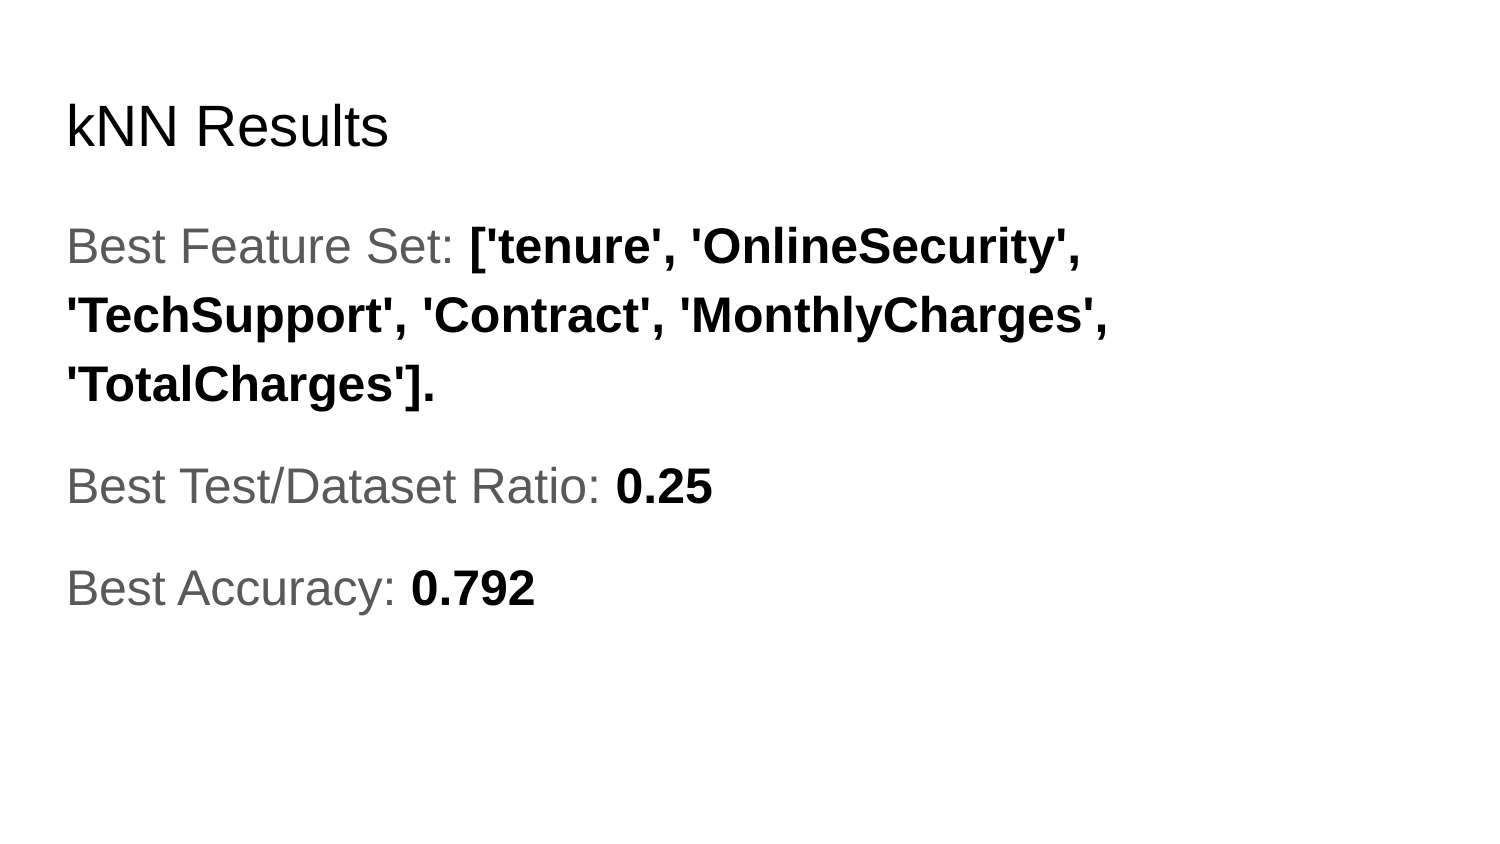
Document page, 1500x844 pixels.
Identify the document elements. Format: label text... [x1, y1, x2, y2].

title kNN Results [51, 72, 1449, 167]
list Best Feature Set: ['tenure', 'OnlineSecurity', 'TechSupport', 'Contract', 'MonthlyCharges', 'TotalCharges']. Best Test/Dataset Ratio: 0.25 Best Accuracy: 0.792 [51, 189, 1449, 750]
